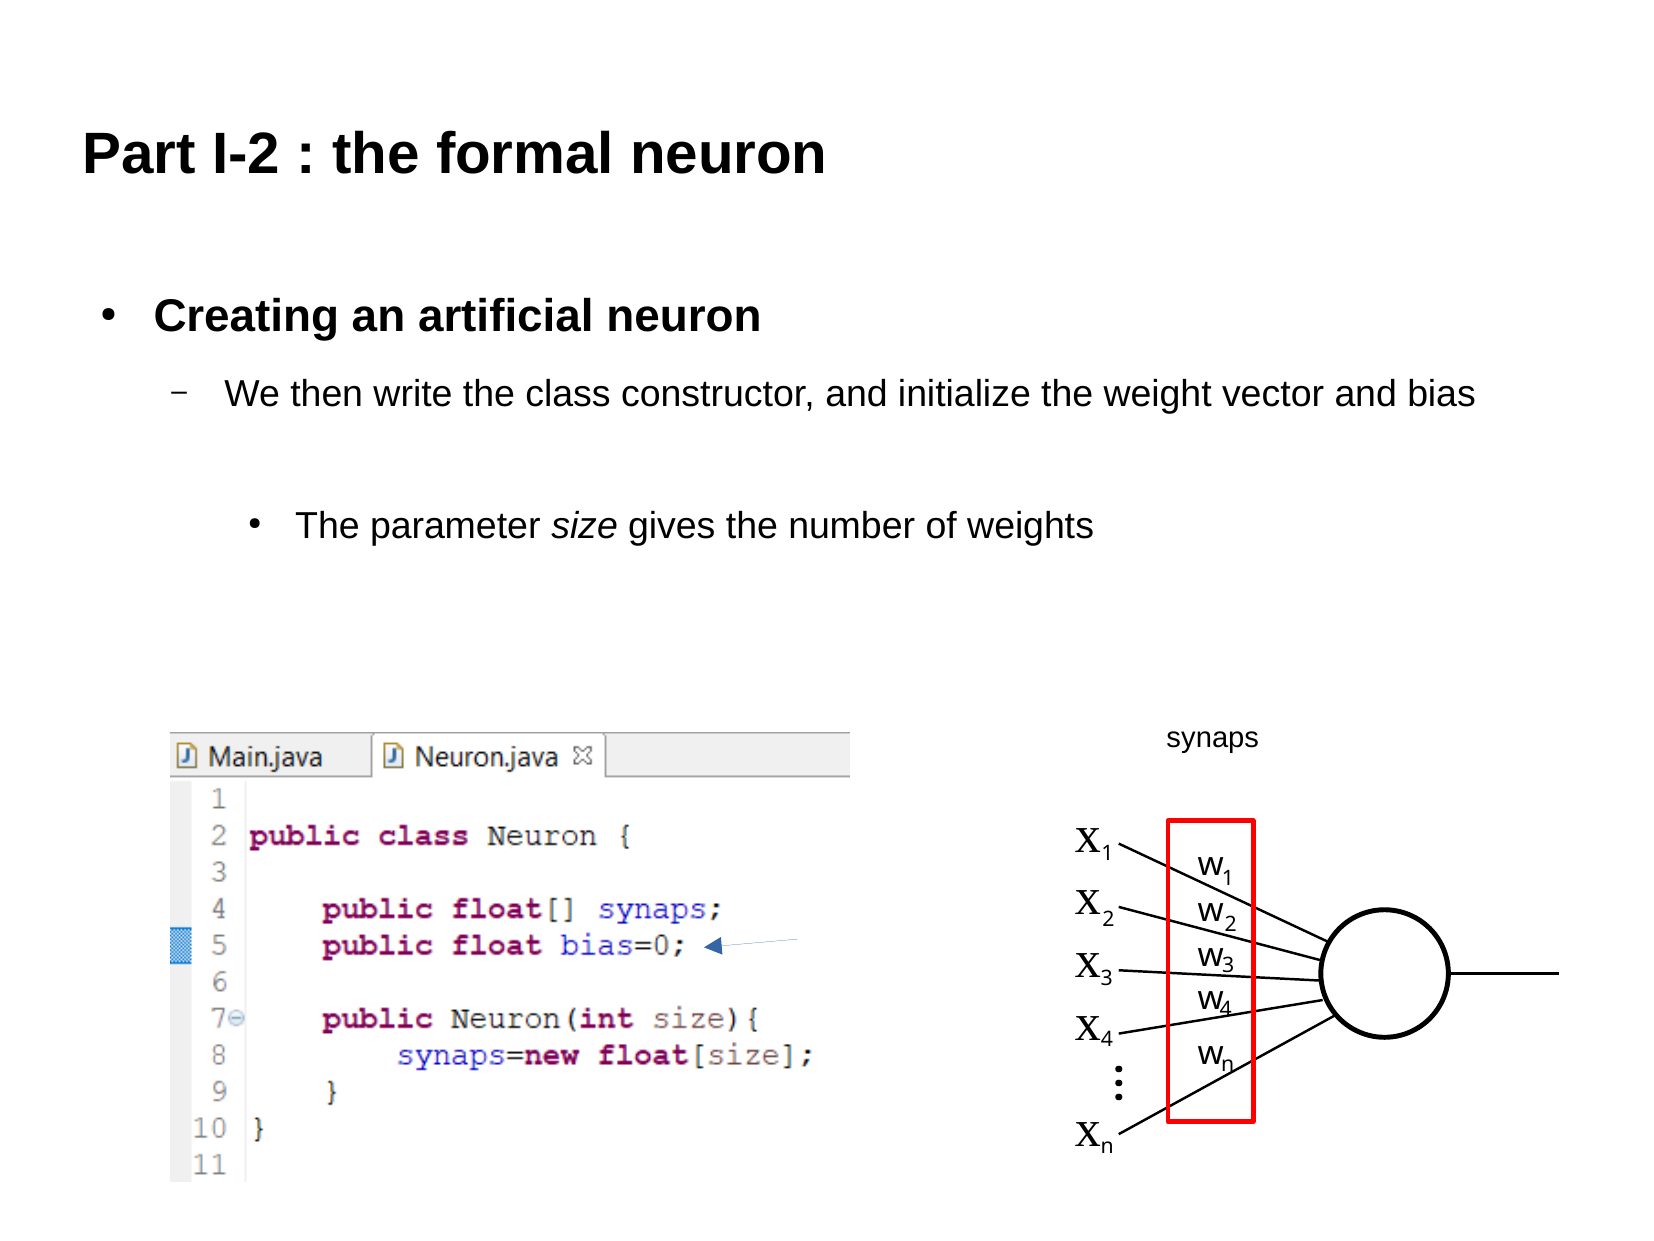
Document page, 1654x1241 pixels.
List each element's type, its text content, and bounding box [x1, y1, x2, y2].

picture [170, 732, 850, 1182]
list Creating an artificial neuron We then write the class constructor, and initialize the weight vector and bias The parameter size gives the number of weights [82, 290, 1625, 1241]
picture [1075, 828, 1560, 1154]
text_box synaps [1151, 713, 1275, 762]
title Part I-2 : the formal neuron [82, 49, 1571, 257]
picture [1170, 828, 1251, 1119]
